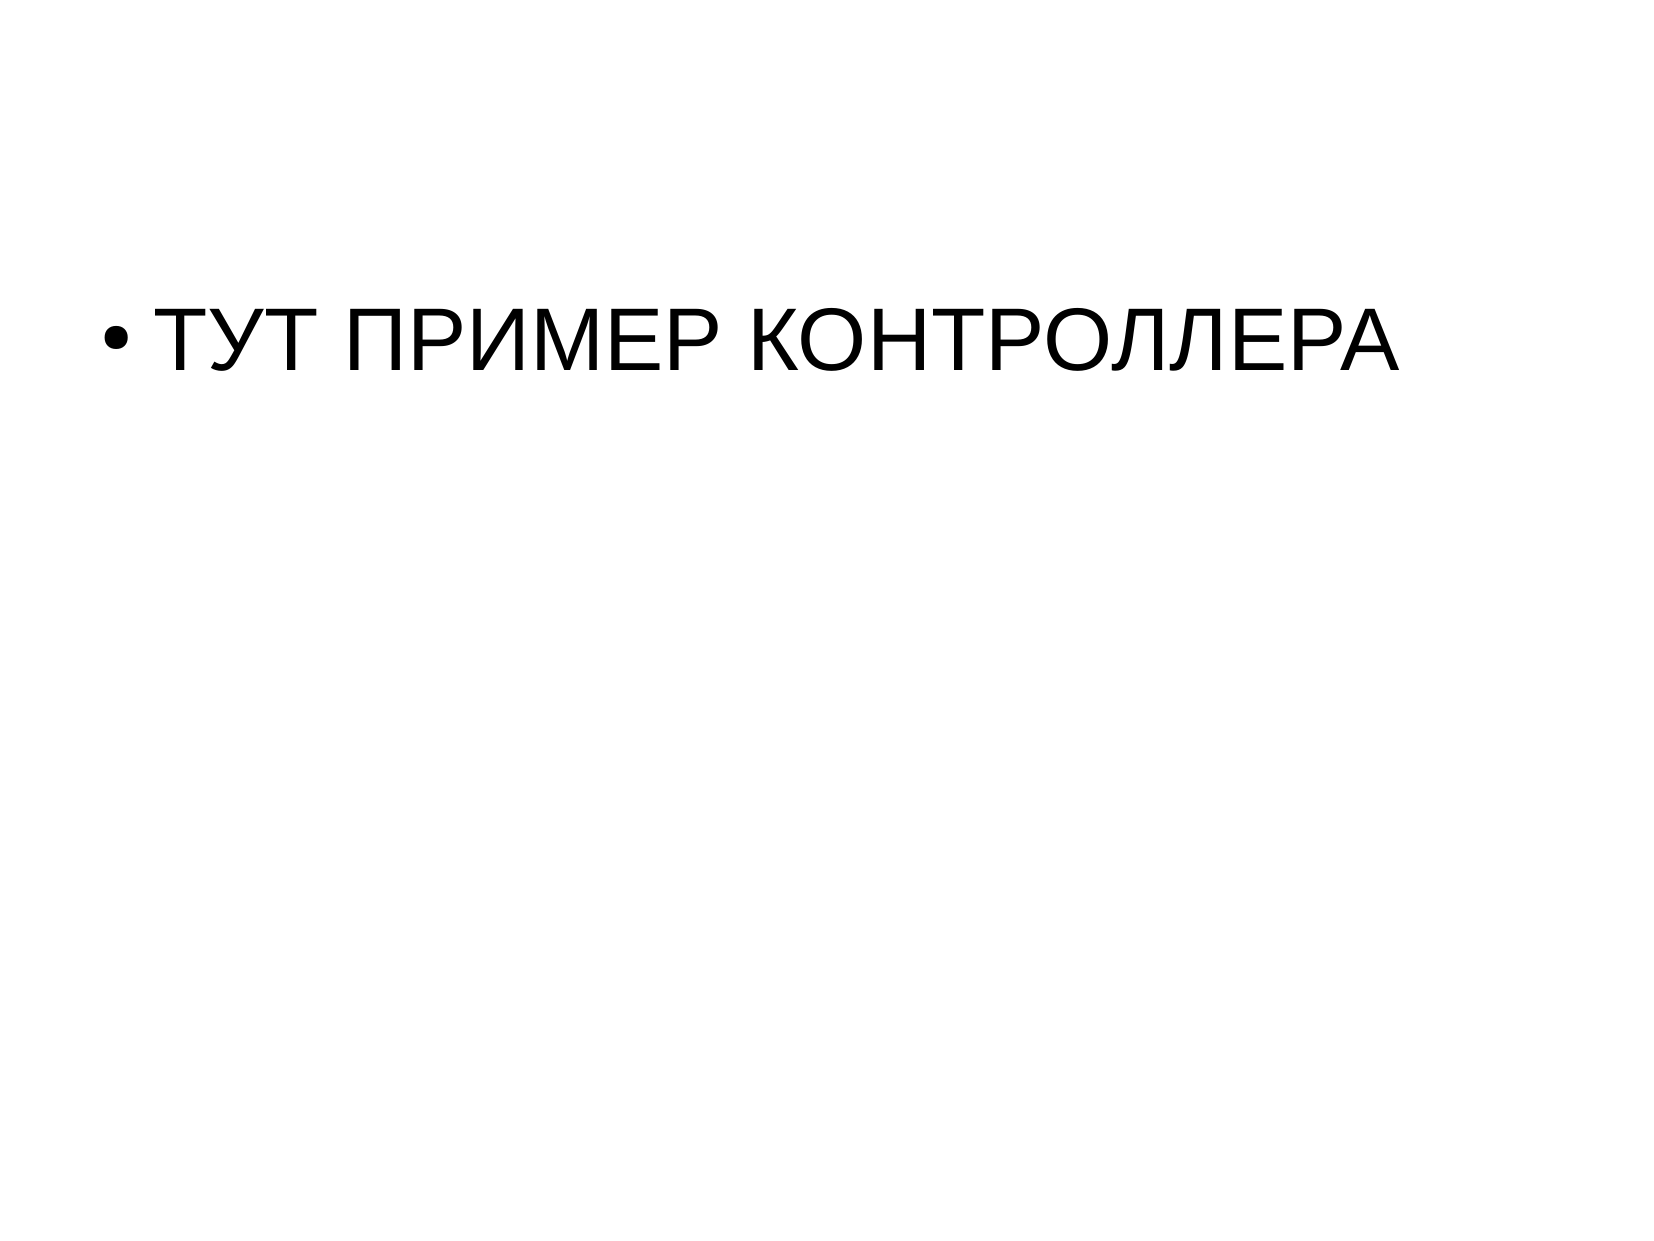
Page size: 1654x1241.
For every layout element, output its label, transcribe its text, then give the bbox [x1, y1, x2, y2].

list ТУТ ПРИМЕР КОНТРОЛЛЕРА [82, 290, 1571, 1010]
